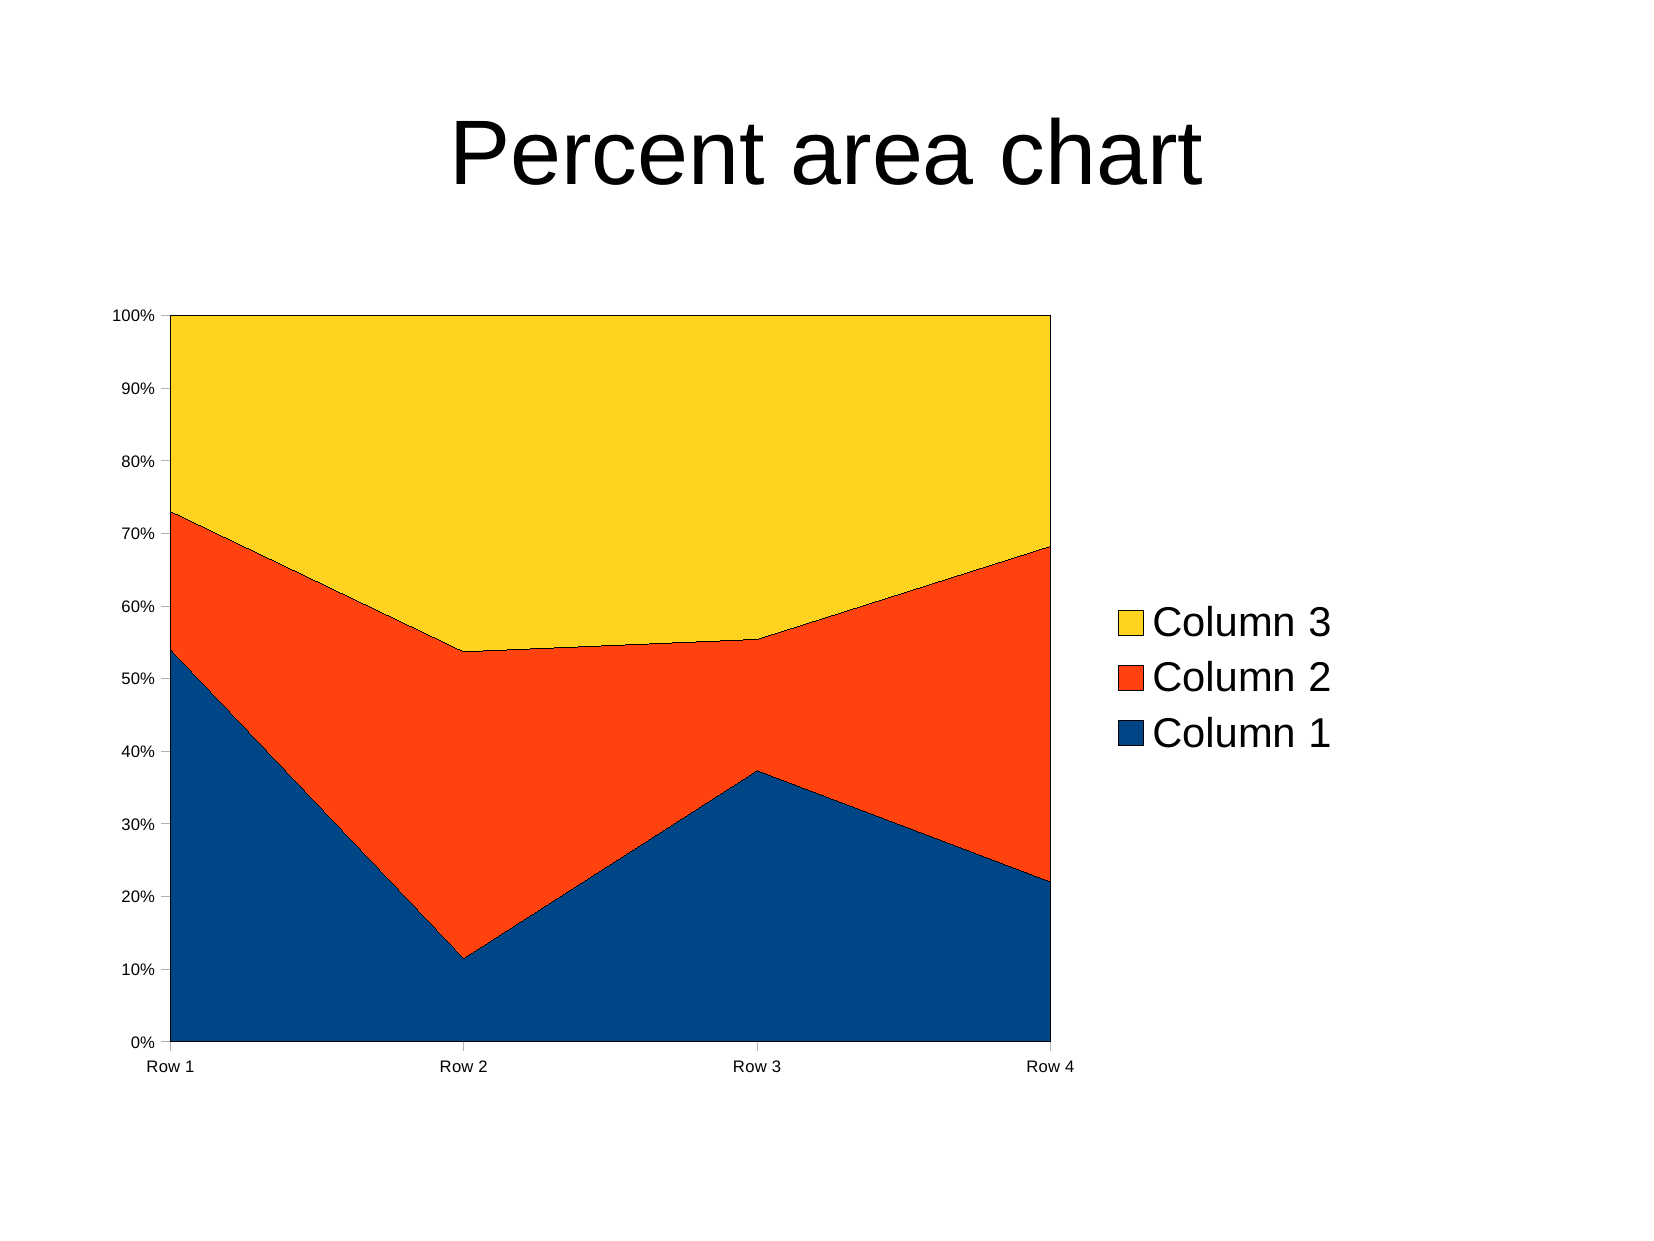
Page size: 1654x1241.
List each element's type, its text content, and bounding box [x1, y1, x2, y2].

title Percent area chart [82, 56, 1571, 250]
chart [82, 290, 1571, 1109]
